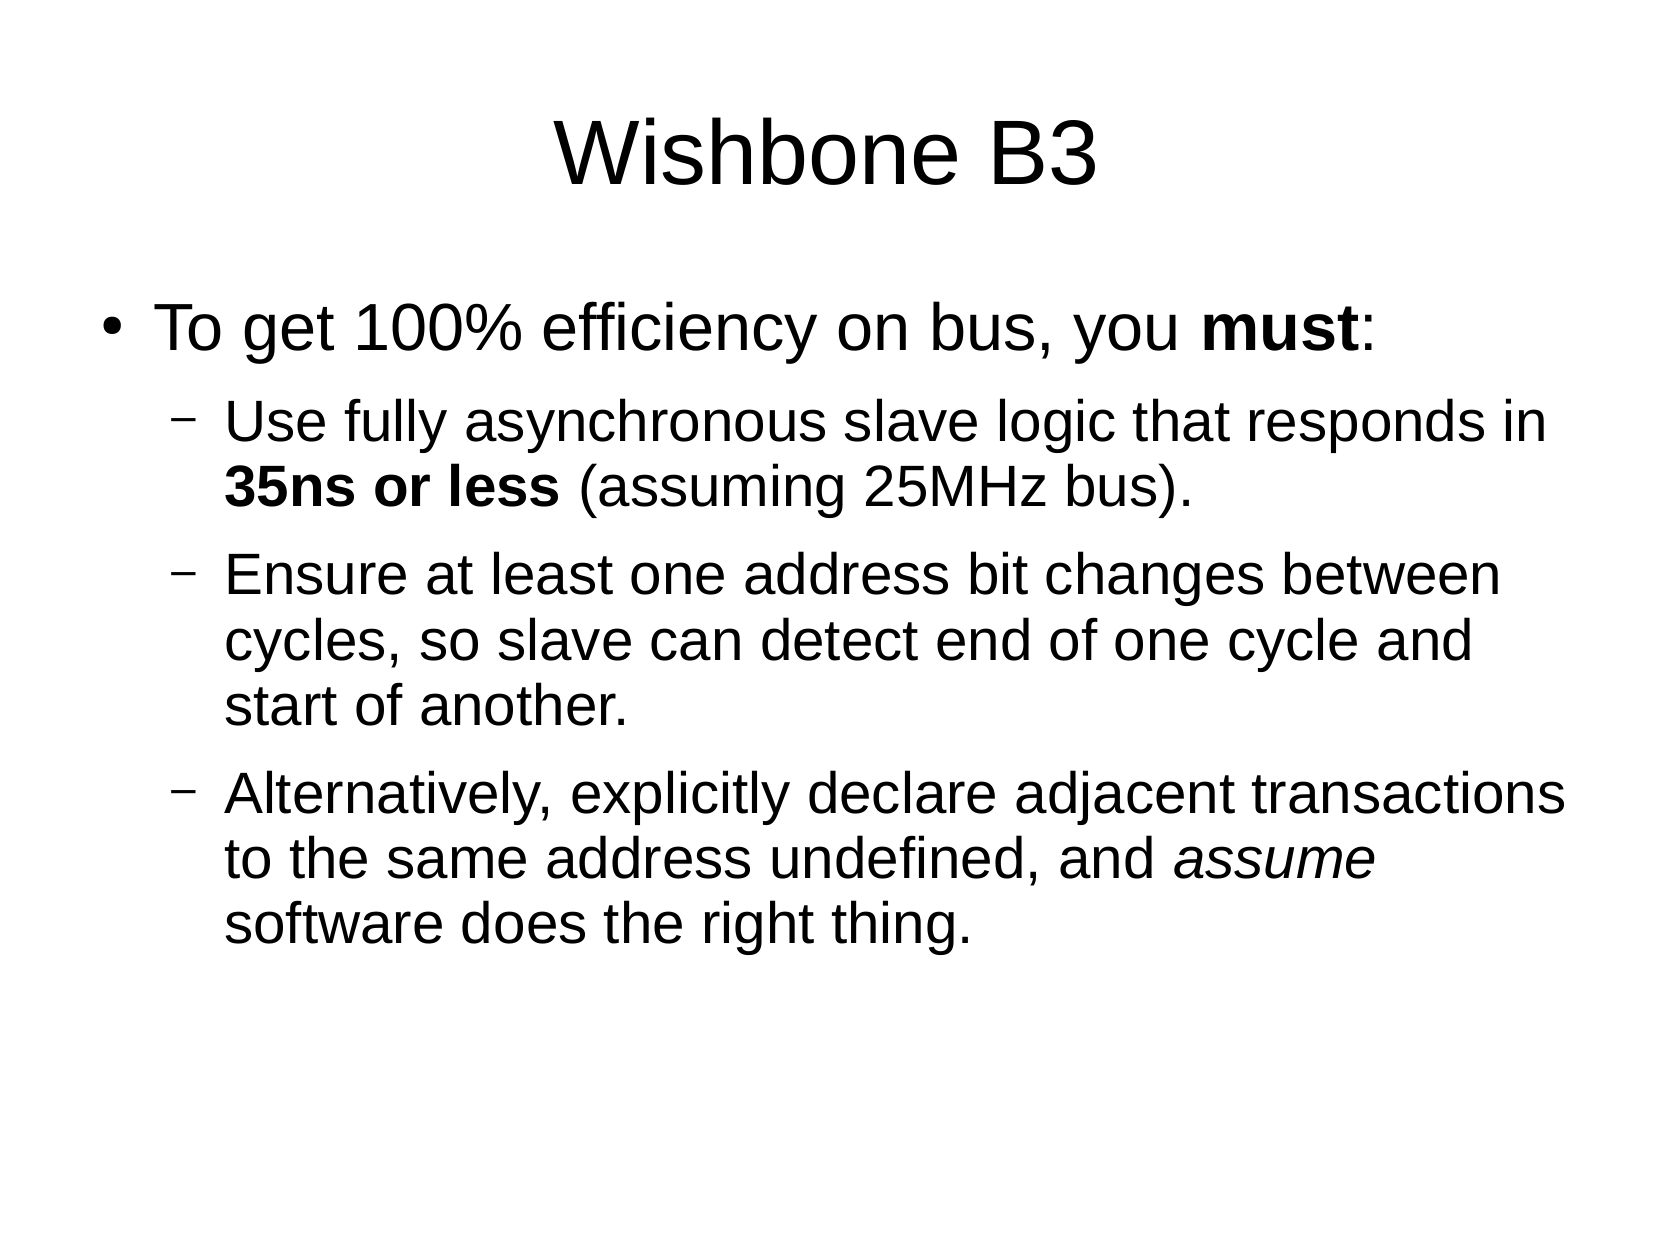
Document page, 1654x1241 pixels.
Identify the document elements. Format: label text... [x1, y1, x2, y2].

title Wishbone B3 [82, 49, 1571, 257]
list To get 100% efficiency on bus, you must: Use fully asynchronous slave logic that responds in 35ns or less (assuming 25MHz bus). Ensure at least one address bit changes between cycles, so slave can detect end of one cycle and start of another. Alternatively, explicitly declare adjacent transactions to the same address undefined, and assume software does the right thing. [82, 290, 1571, 1010]
